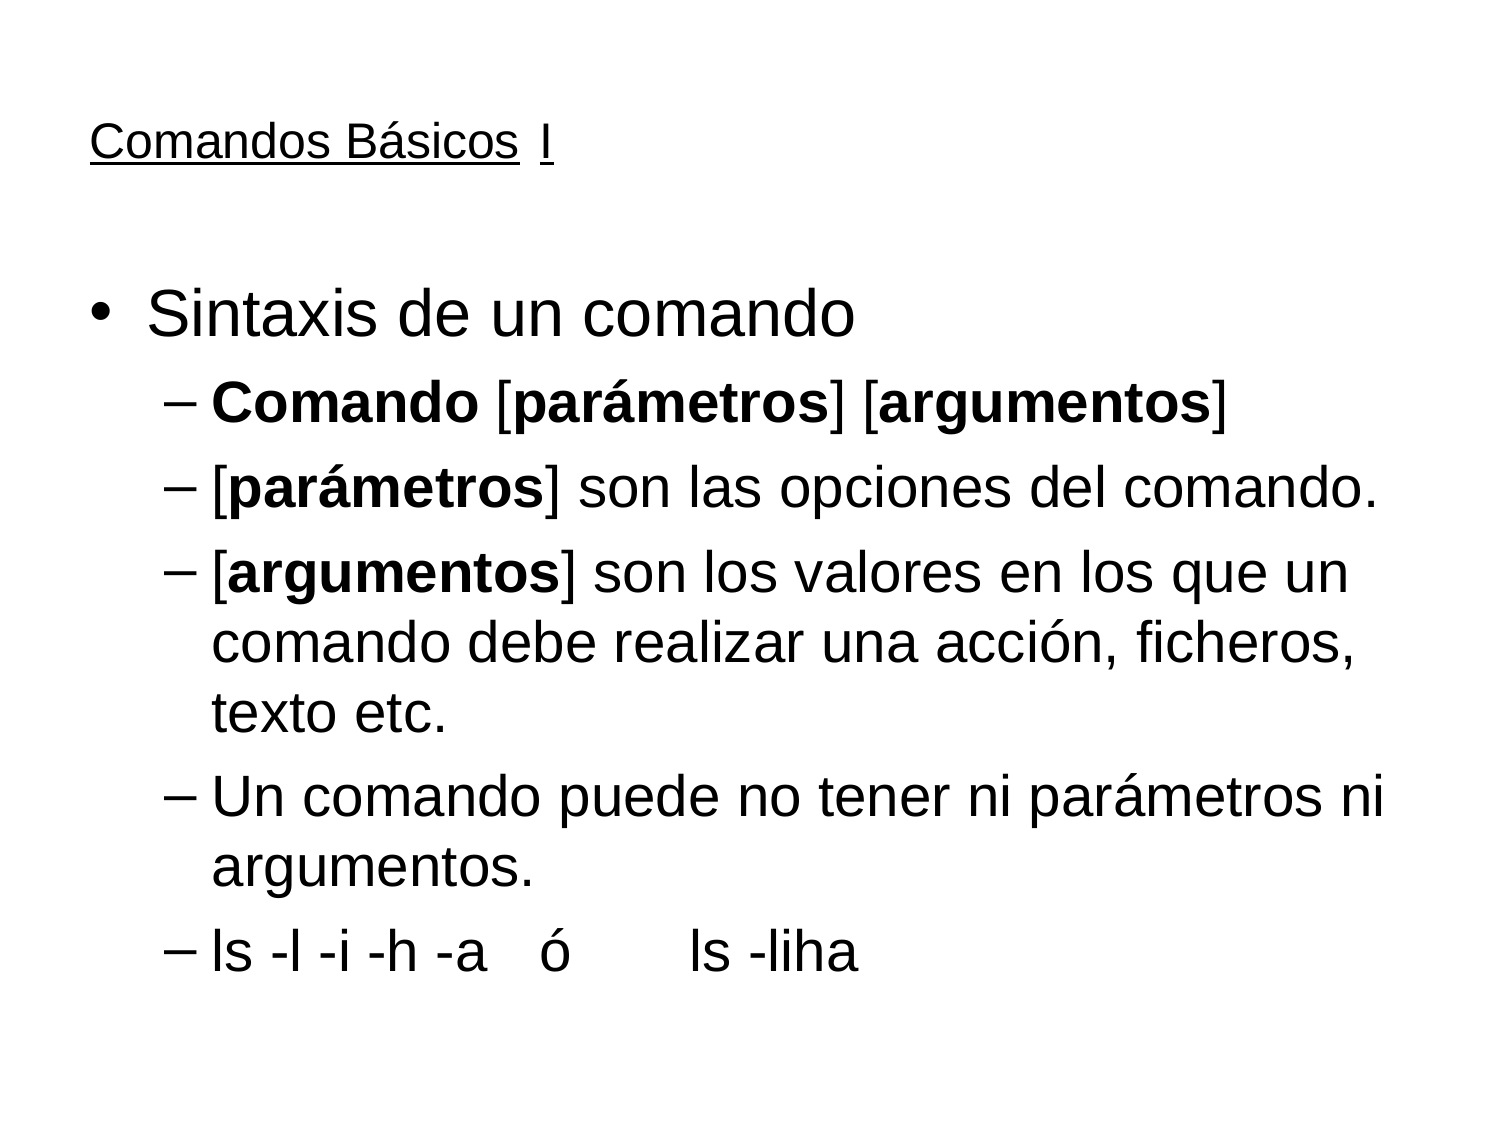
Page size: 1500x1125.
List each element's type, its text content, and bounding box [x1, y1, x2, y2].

title Comandos Básicos I [75, 21, 1426, 257]
list Sintaxis de un comando Comando [parámetros] [argumentos] [parámetros] son las opciones del comando. [argumentos] son los valores en los que un comando debe realizar una acción, ficheros, texto etc. Un comando puede no tener ni parámetros ni argumentos. ls -l -i -h -a ó ls -liha [75, 262, 1426, 1006]
